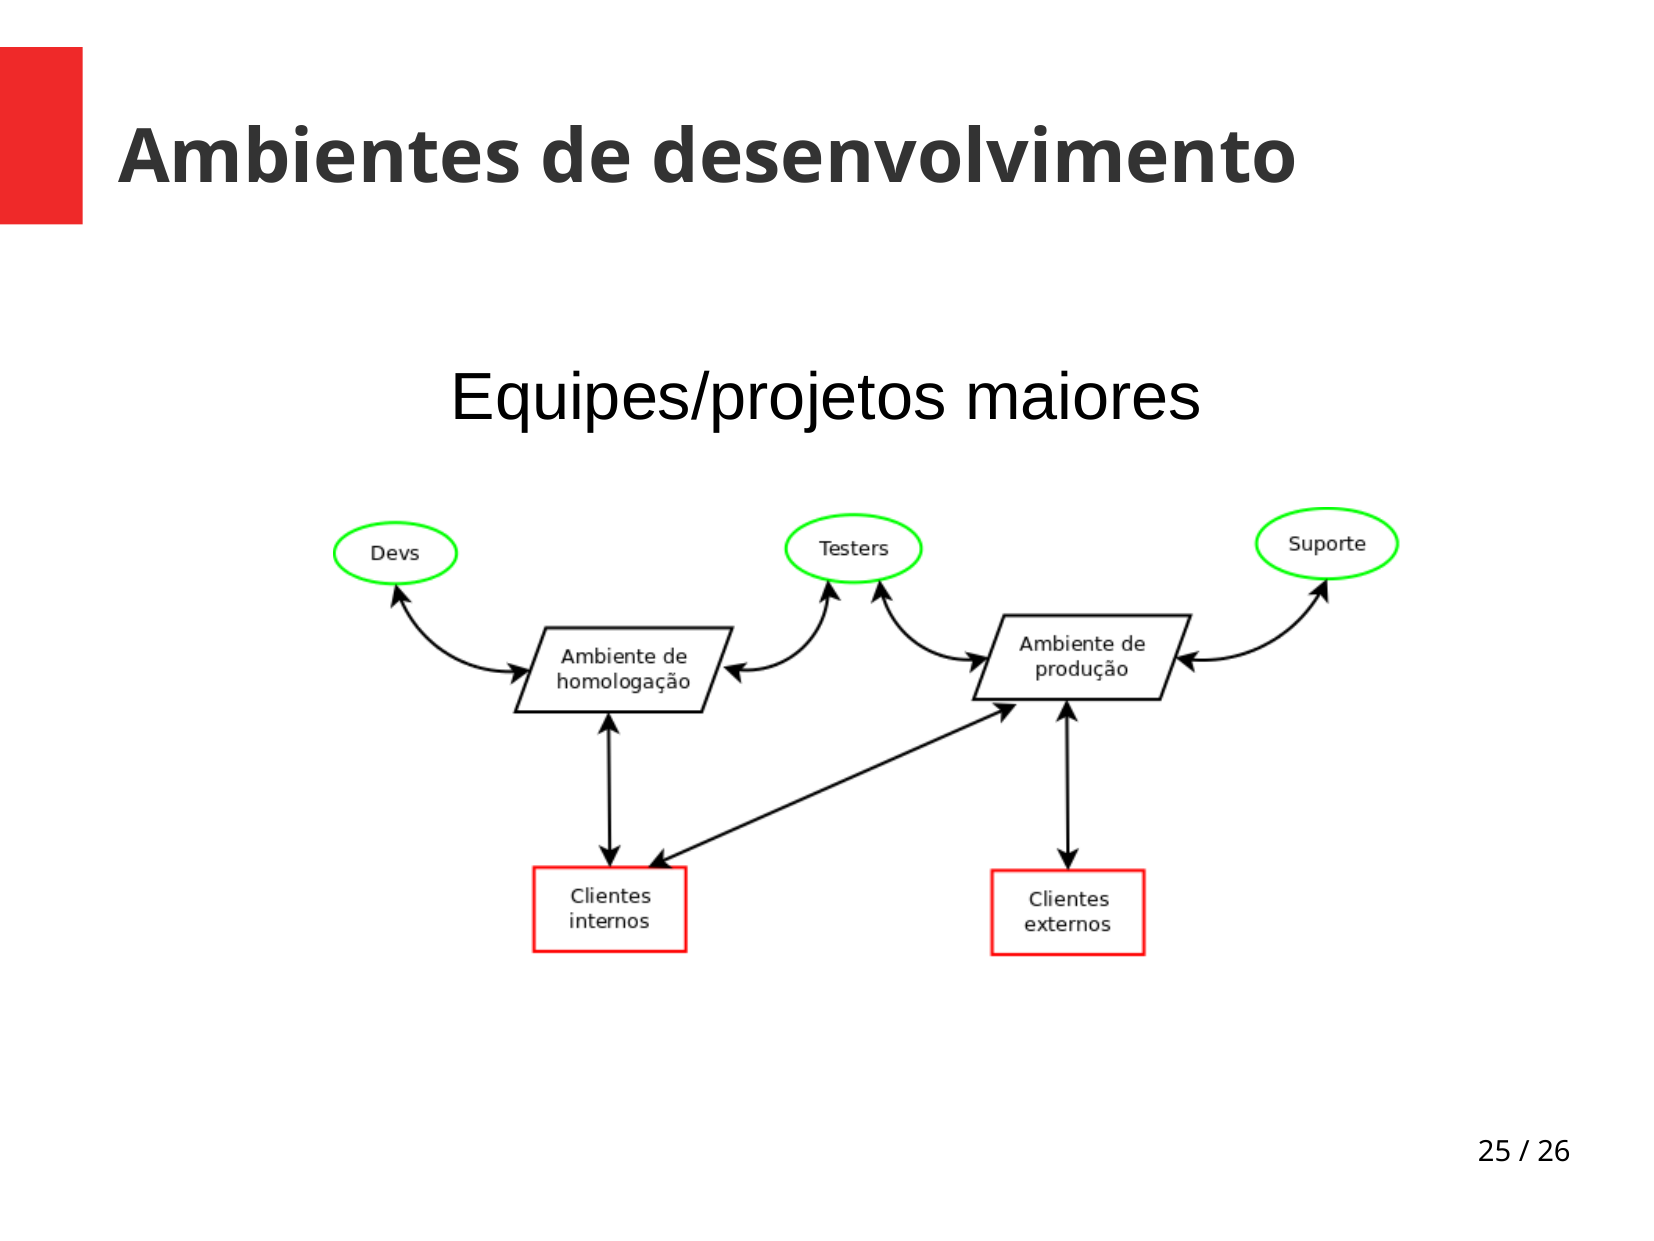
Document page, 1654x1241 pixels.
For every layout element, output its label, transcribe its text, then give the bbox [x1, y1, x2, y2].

picture [333, 507, 1406, 958]
title Ambientes de desenvolvimento [118, 49, 1571, 257]
subtitle Equipes/projetos maiores [118, 237, 1536, 556]
